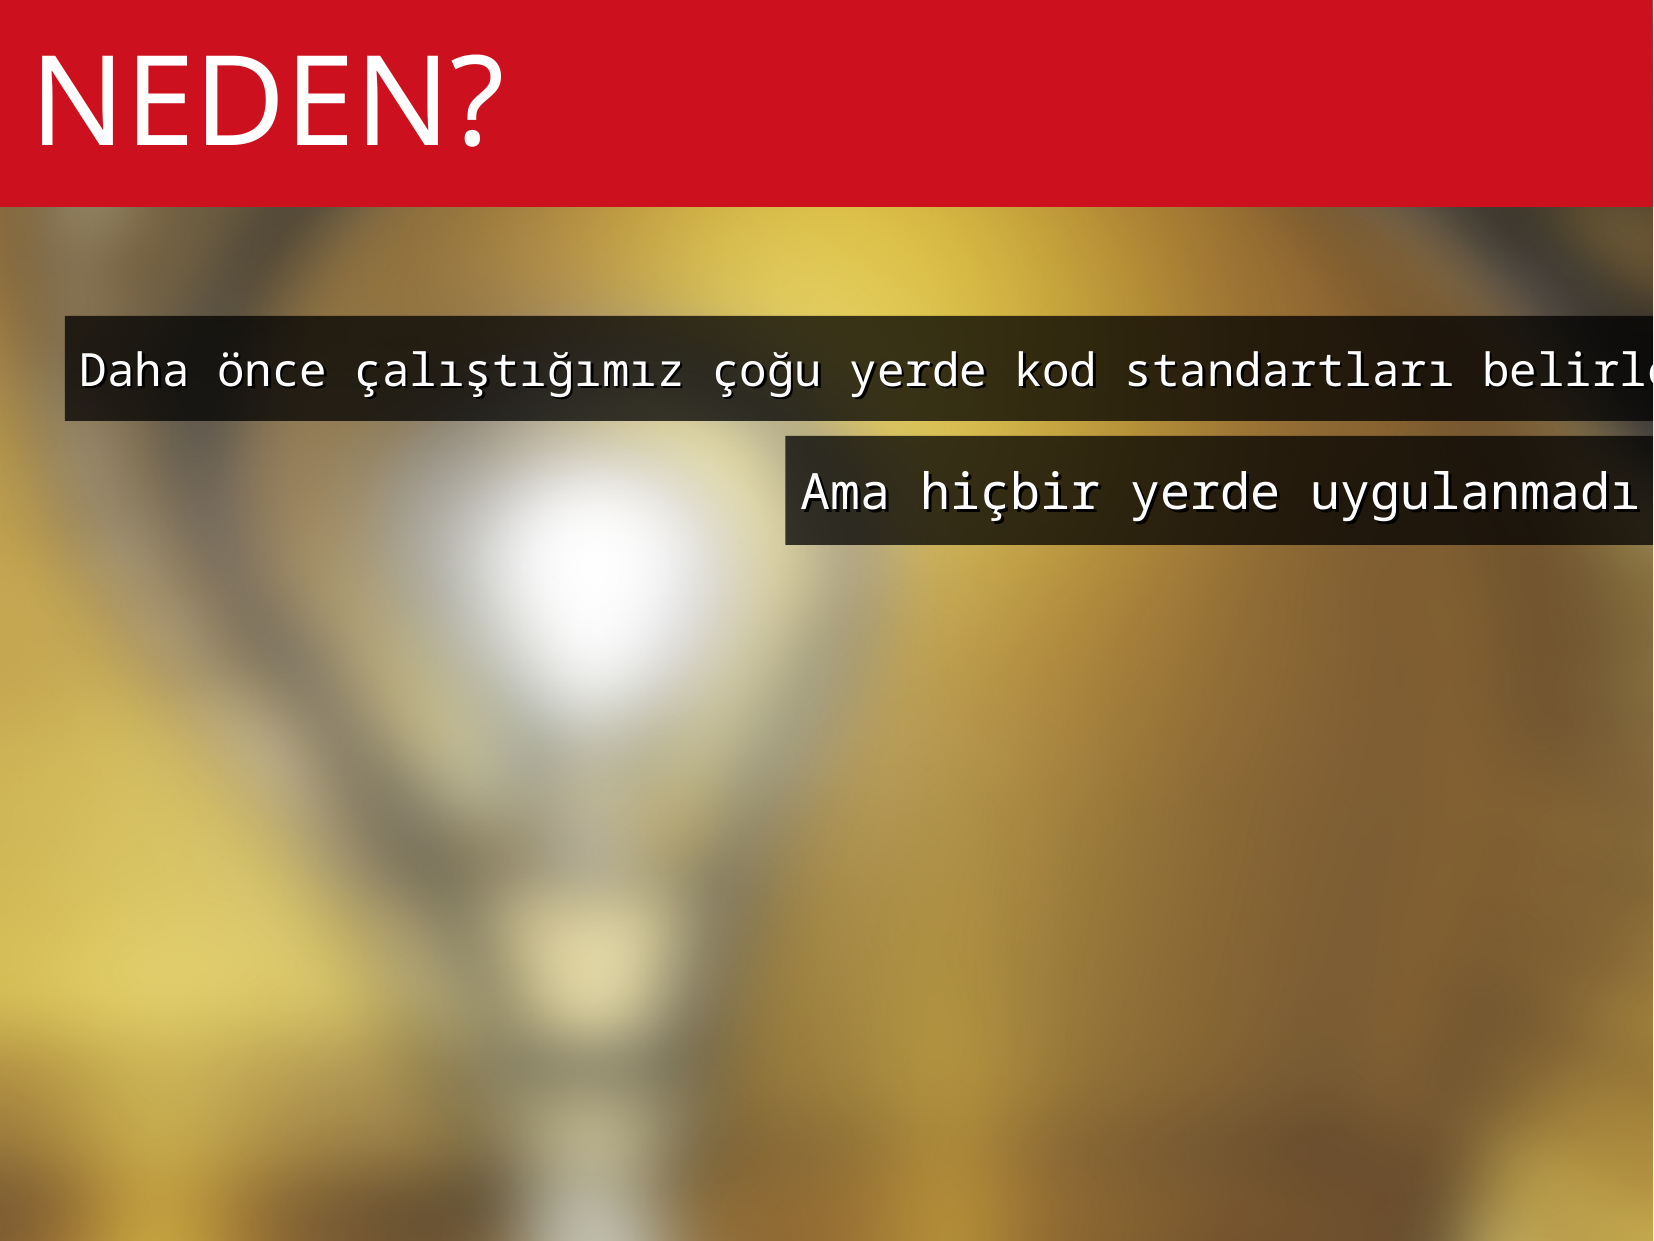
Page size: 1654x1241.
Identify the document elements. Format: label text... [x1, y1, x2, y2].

text_box Daha önce çalıştığımız çoğu yerde kod standartları belirlendi [64, 315, 1653, 421]
text_box Ama hiçbir yerde uygulanmadı [785, 435, 1653, 545]
picture [0, 0, 1654, 1241]
title NEDEN? [0, 0, 1653, 207]
